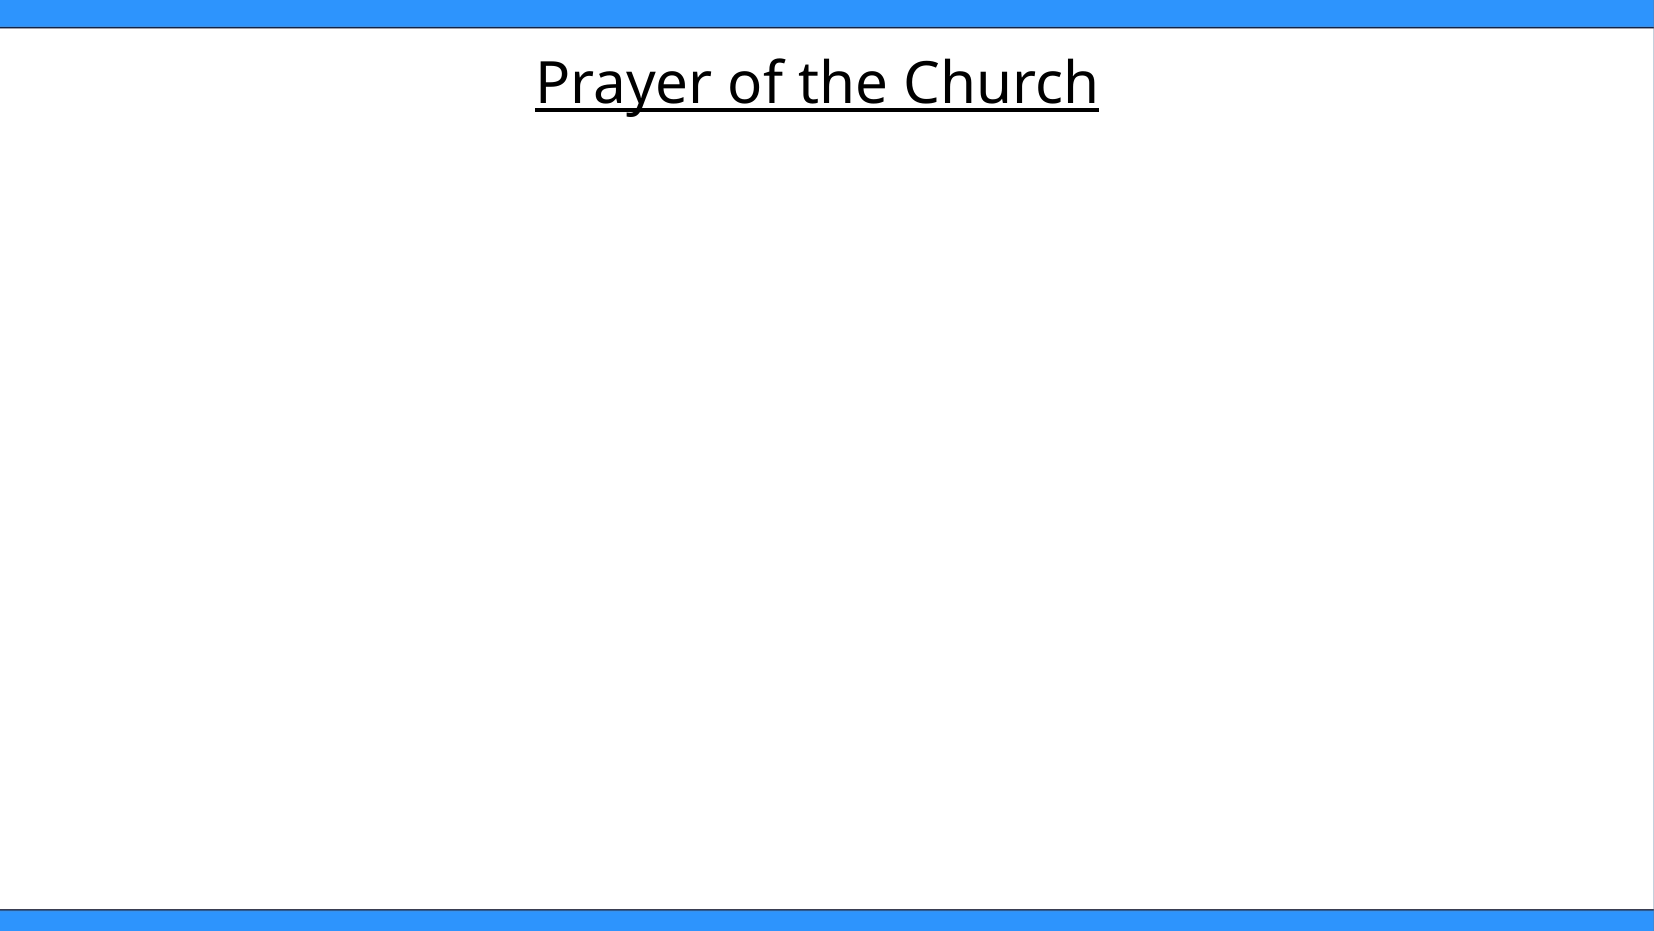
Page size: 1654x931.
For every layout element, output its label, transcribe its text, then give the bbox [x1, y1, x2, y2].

text_box Prayer of the Church [180, 33, 1456, 126]
picture [0, 0, 1654, 931]
